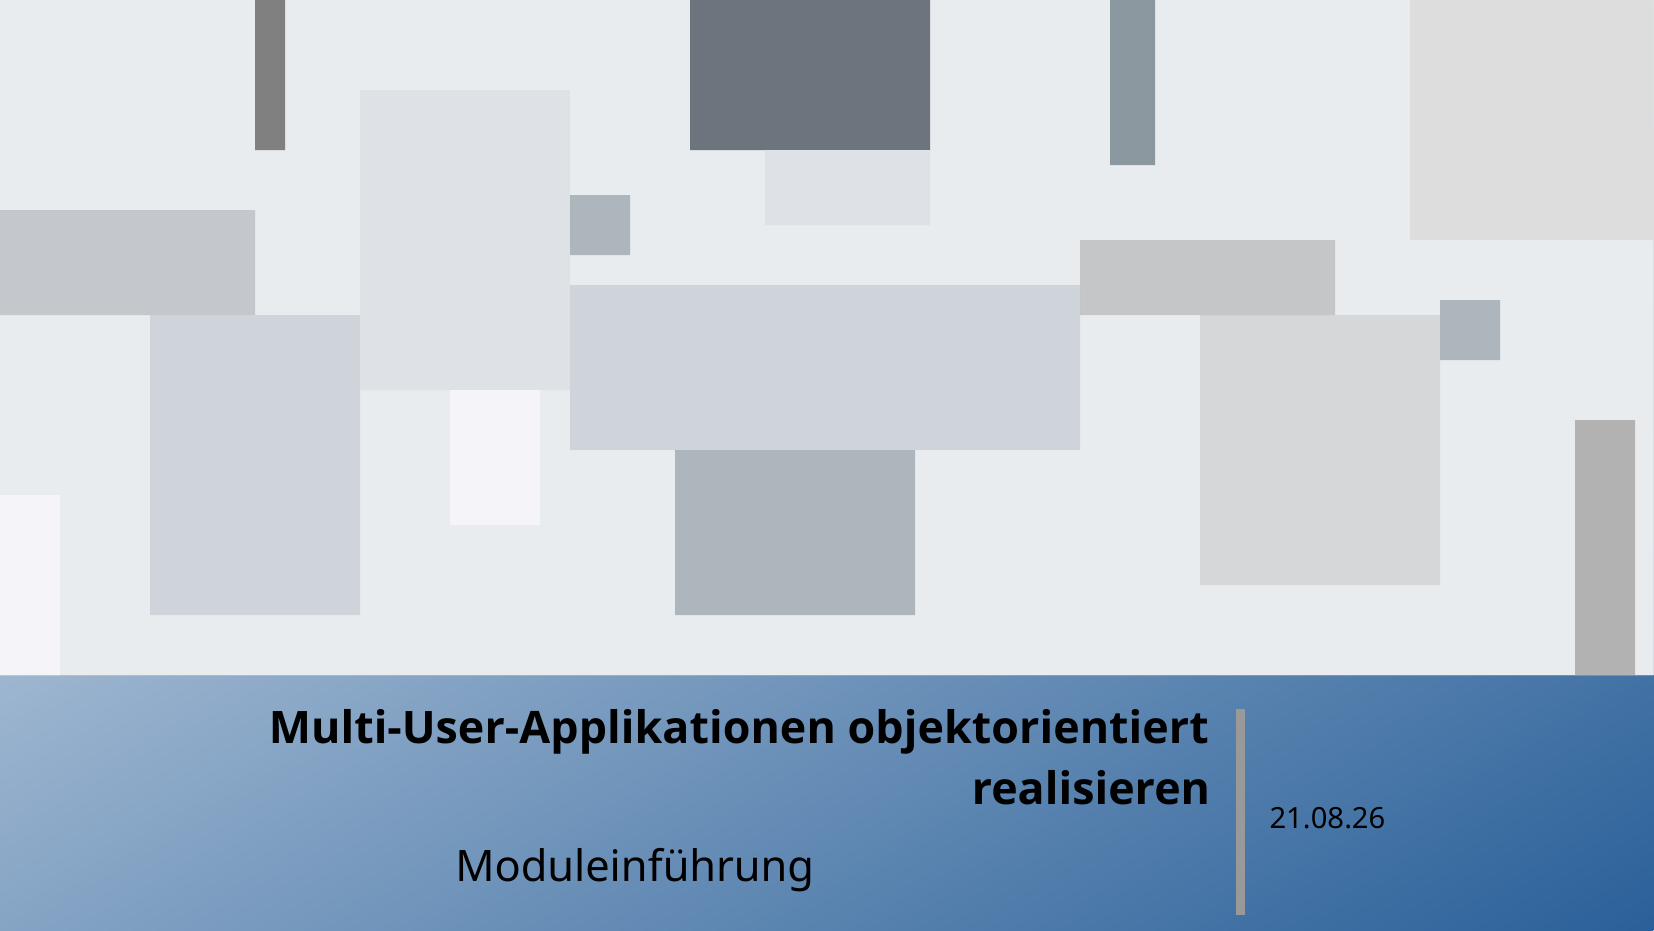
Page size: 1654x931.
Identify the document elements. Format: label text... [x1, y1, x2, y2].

subtitle Moduleinführung [59, 835, 1211, 895]
title Multi-User-Applikationen objektorientiert realisieren [59, 694, 1211, 819]
